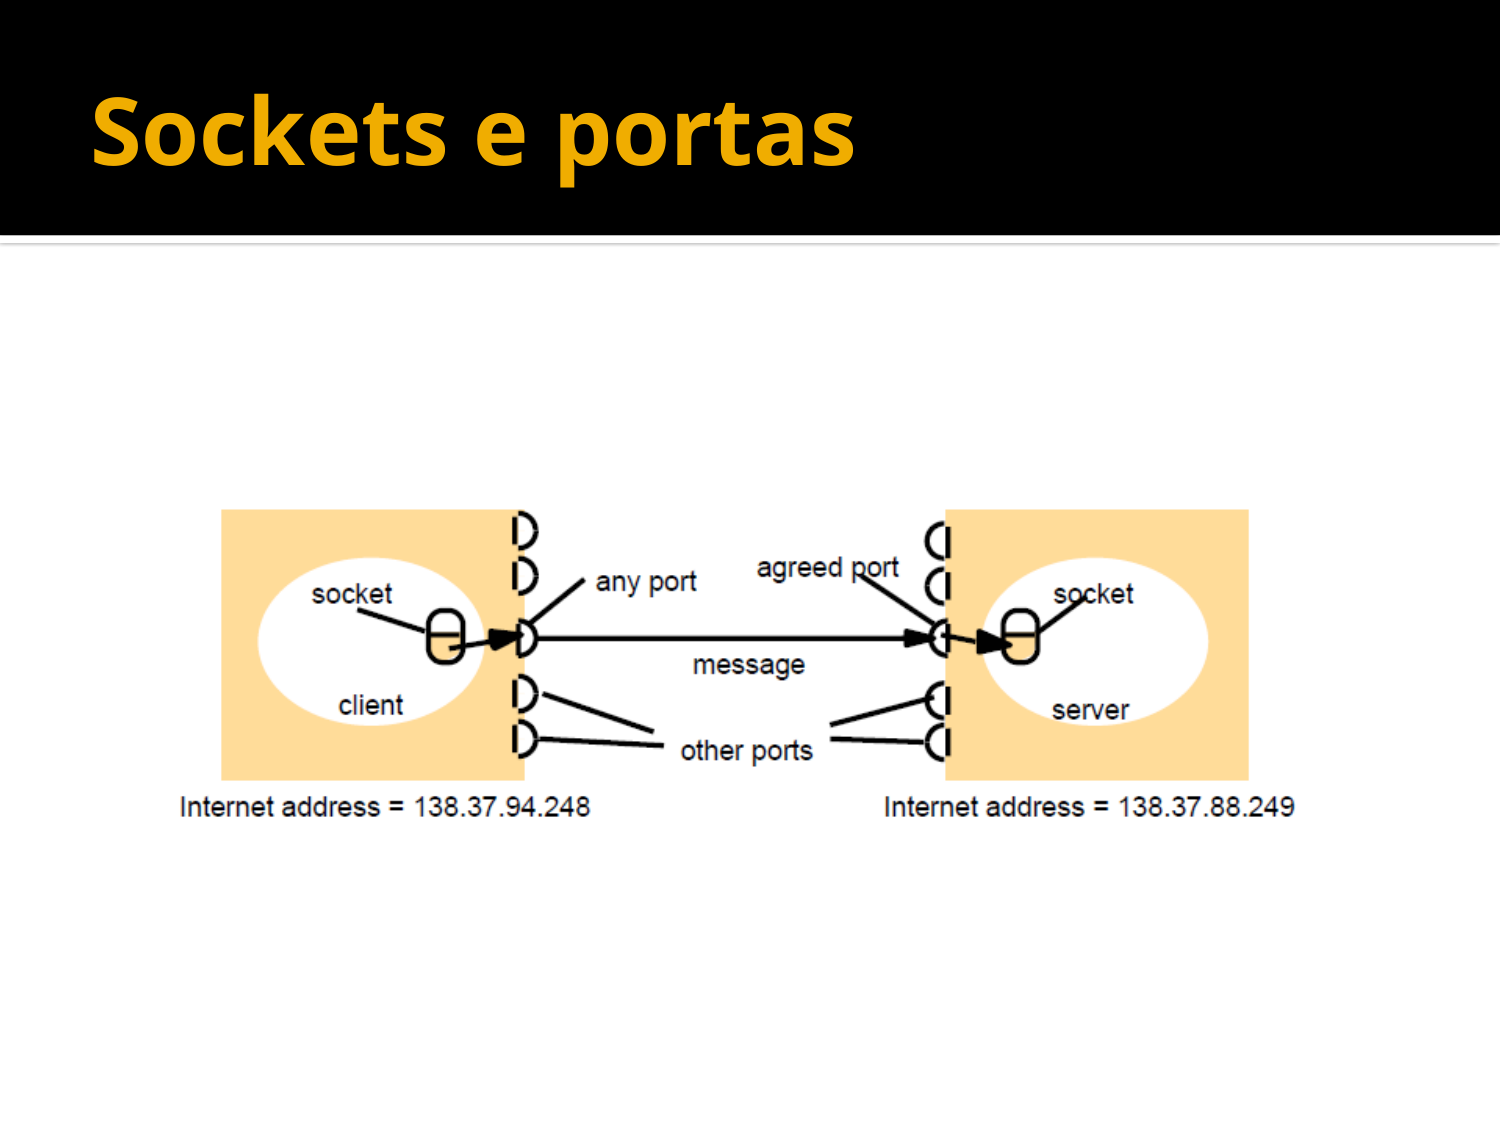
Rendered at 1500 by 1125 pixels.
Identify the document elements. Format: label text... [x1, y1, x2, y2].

picture [159, 491, 1321, 831]
title Sockets e portas [75, 24, 1425, 231]
